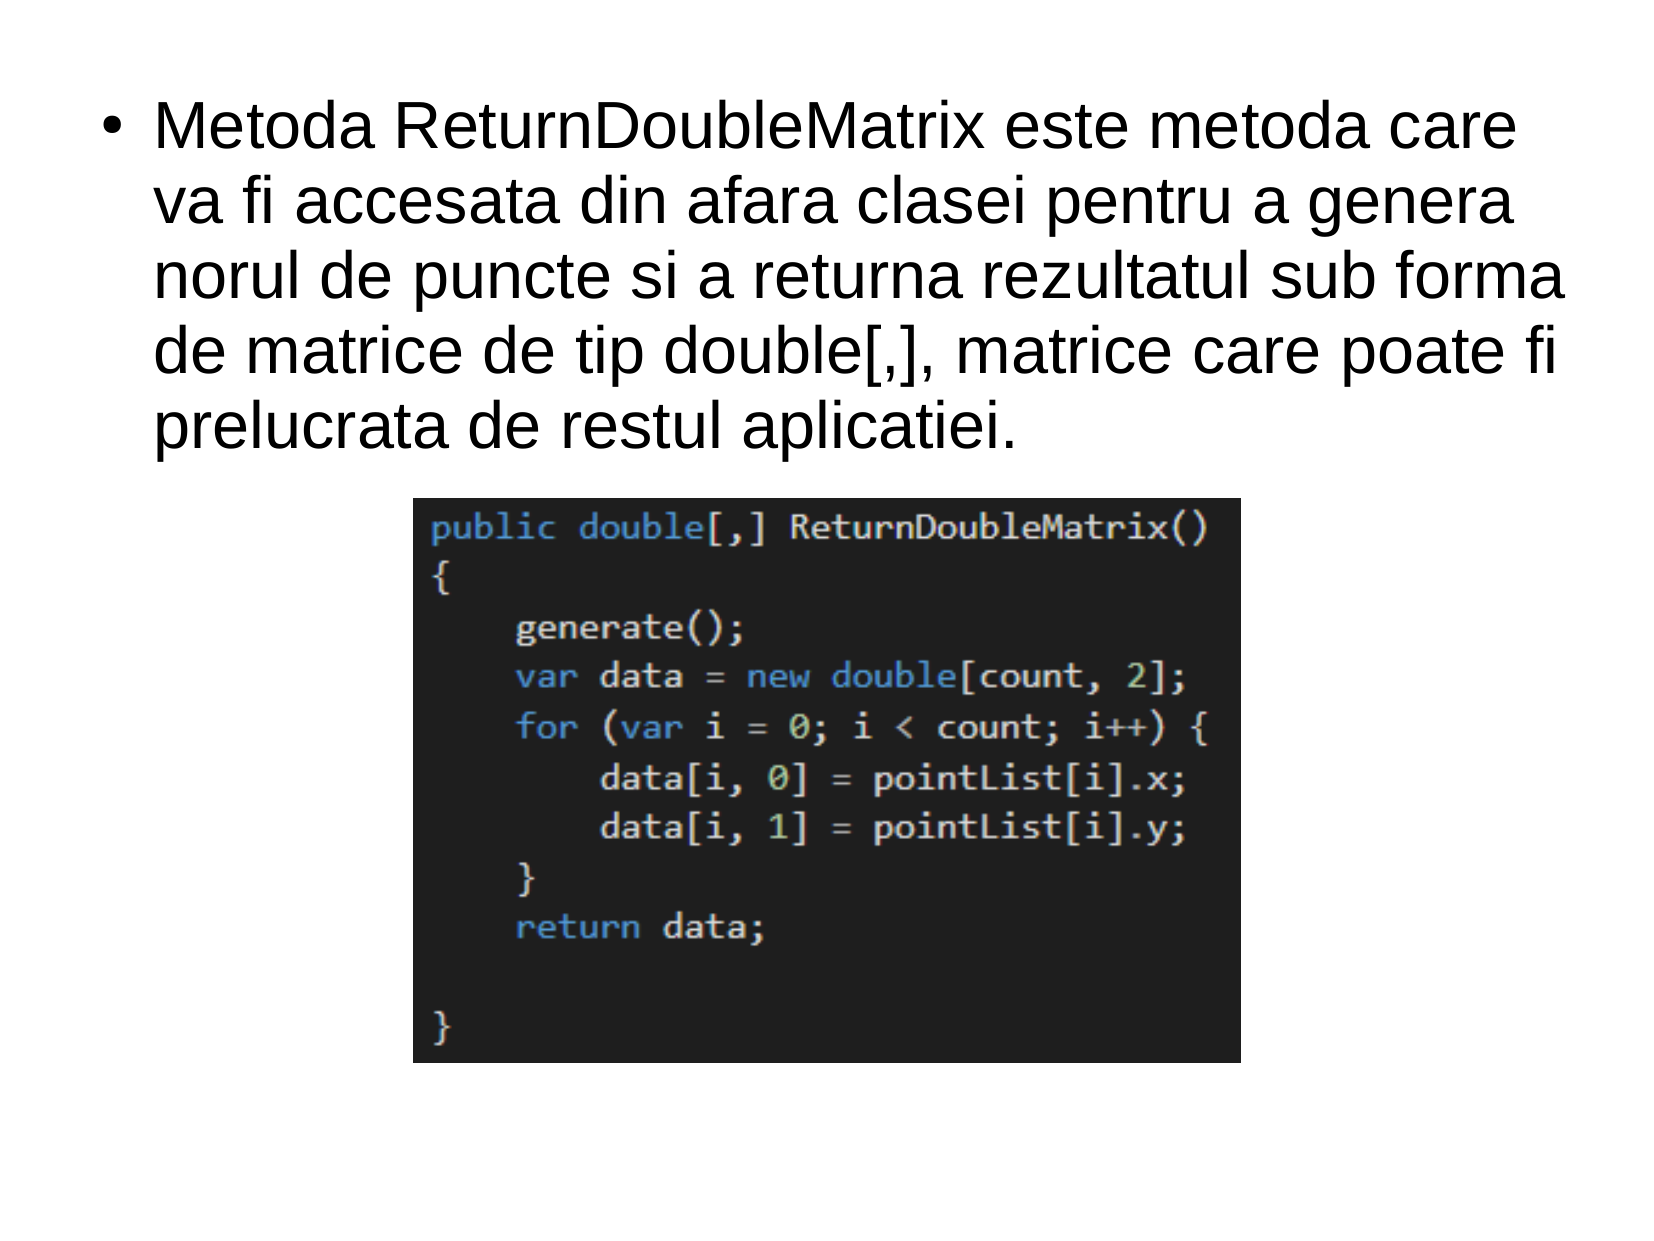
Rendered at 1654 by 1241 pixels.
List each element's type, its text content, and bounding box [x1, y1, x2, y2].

list Metoda ReturnDoubleMatrix este metoda care va fi accesata din afara clasei pentru a genera norul de puncte si a returna rezultatul sub forma de matrice de tip double[,], matrice care poate fi prelucrata de restul aplicatiei. [82, 88, 1571, 1010]
picture [413, 498, 1241, 1063]
